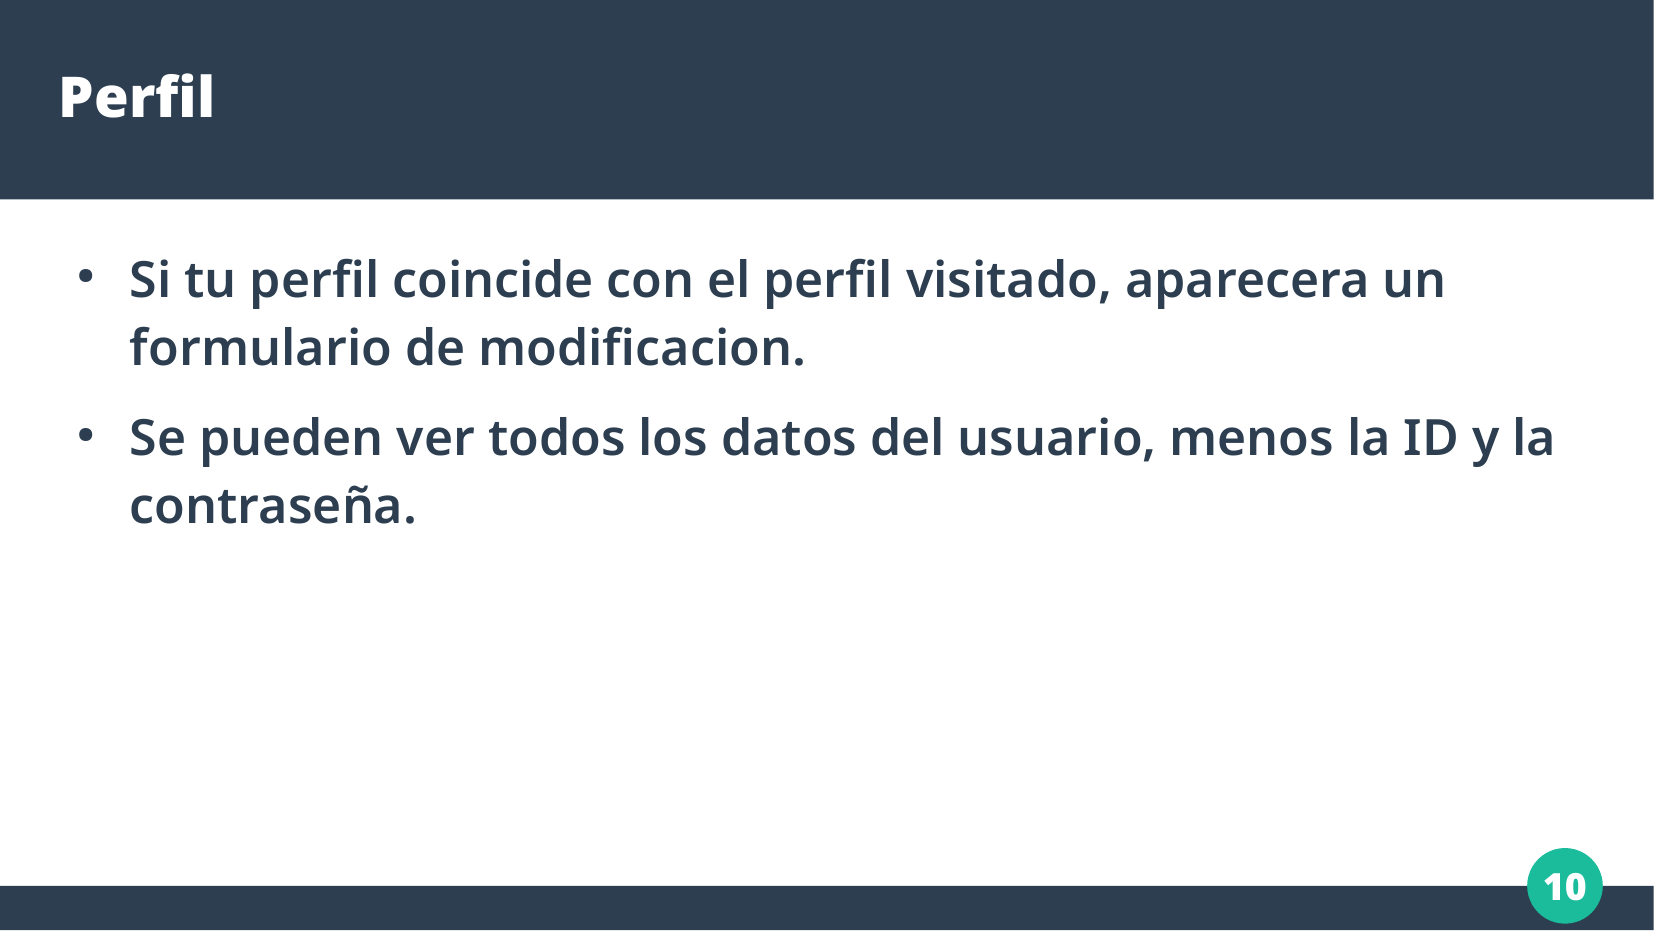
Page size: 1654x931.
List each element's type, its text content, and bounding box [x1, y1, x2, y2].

list Si tu perfil coincide con el perfil visitado, aparecera un formulario de modificacion. Se pueden ver todos los datos del usuario, menos la ID y la contraseña. [59, 243, 1595, 864]
title Perfil [59, 37, 1595, 155]
